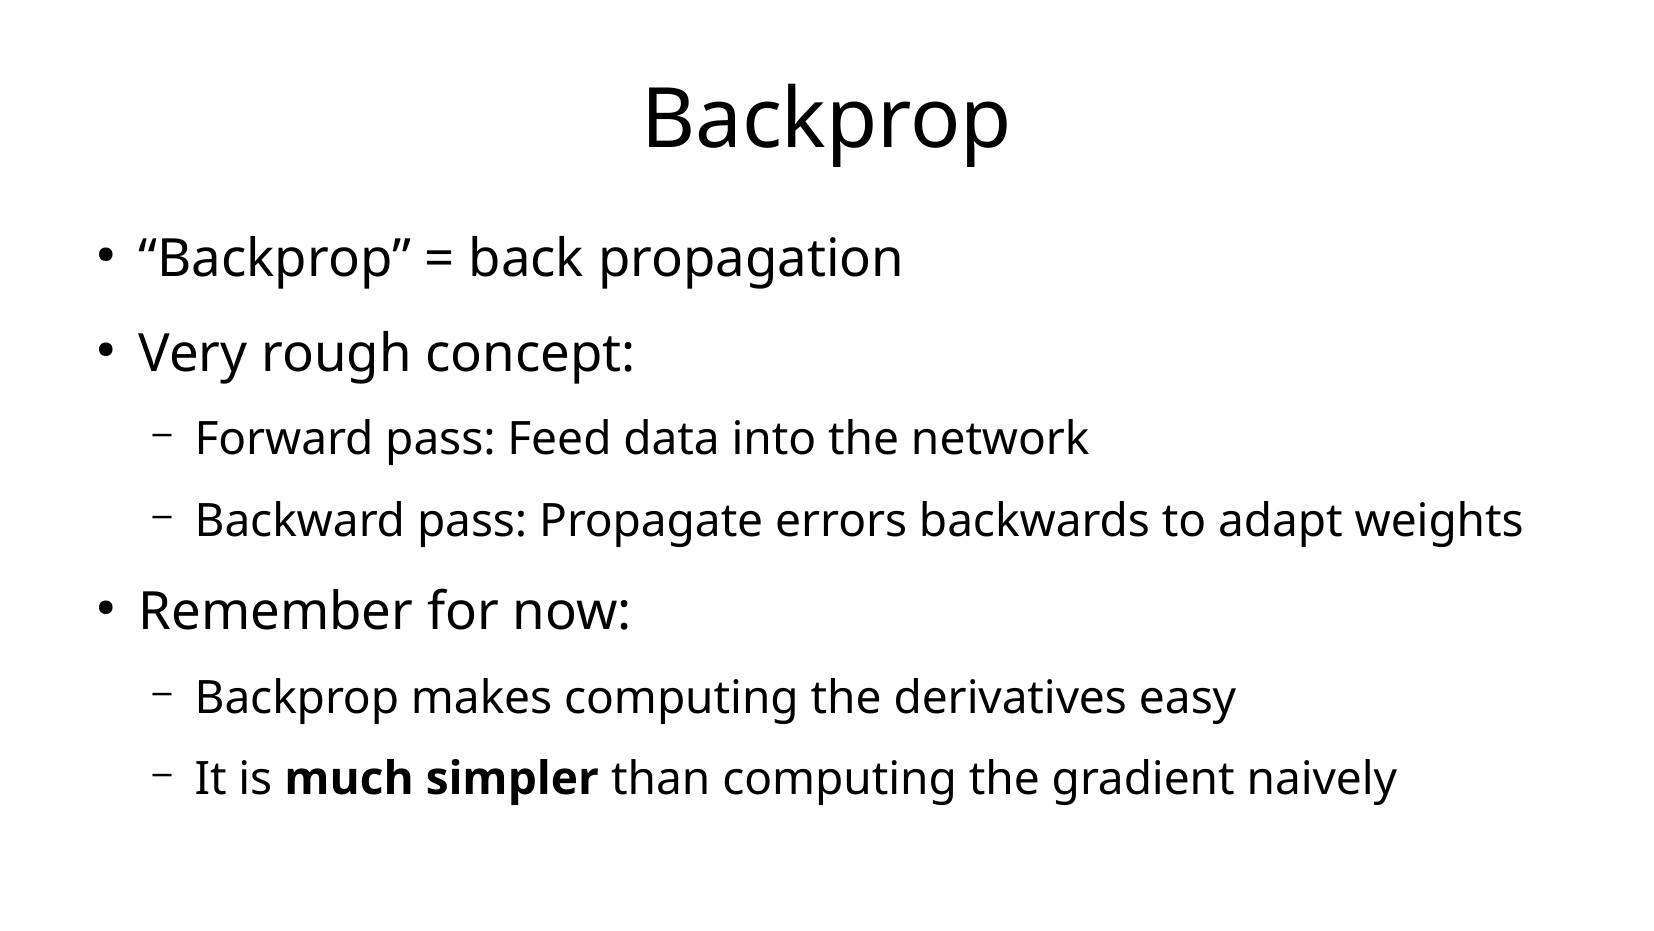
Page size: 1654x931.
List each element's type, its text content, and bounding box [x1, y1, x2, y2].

list “Backprop” = back propagation Very rough concept: Forward pass: Feed data into the network Backward pass: Propagate errors backwards to adapt weights Remember for now: Backprop makes computing the derivatives easy It is much simpler than computing the gradient naively [82, 217, 1571, 811]
title Backprop [82, 37, 1571, 193]
